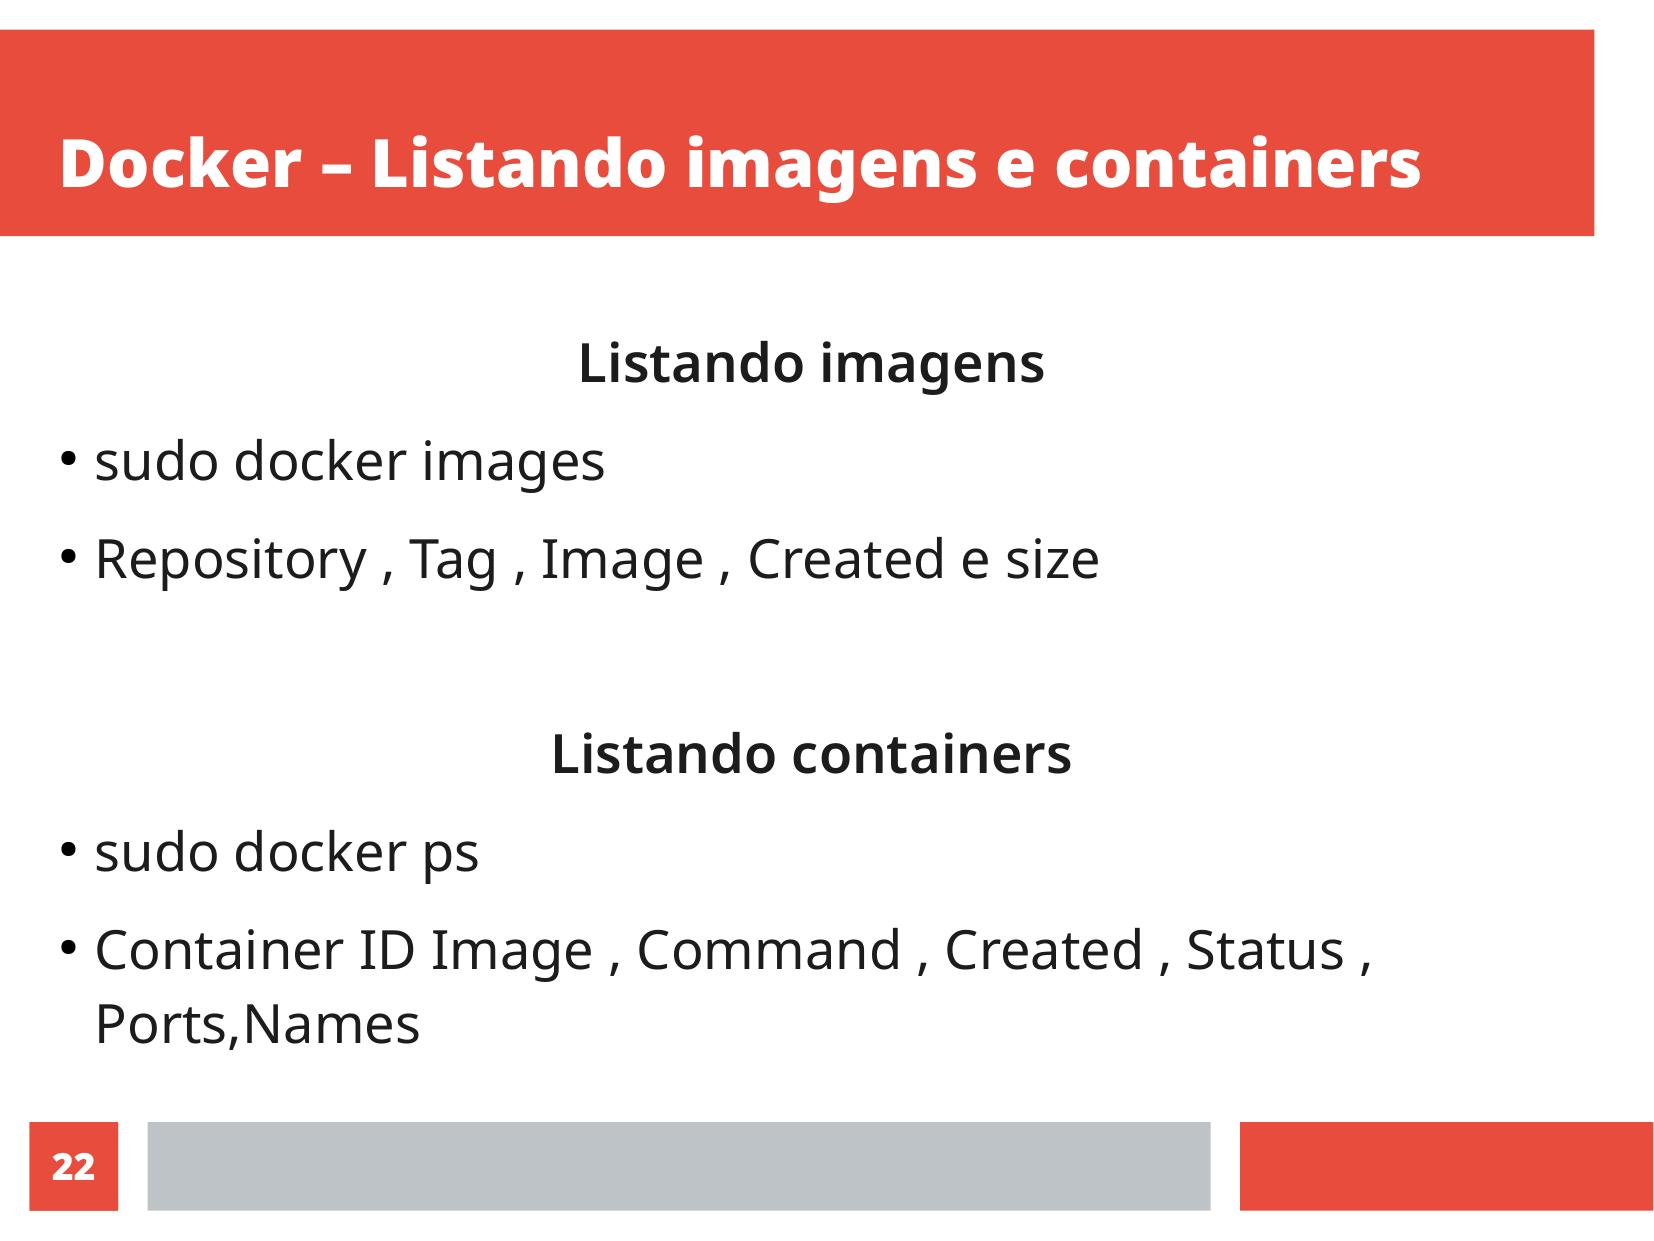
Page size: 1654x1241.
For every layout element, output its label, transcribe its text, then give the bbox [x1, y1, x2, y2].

list Listando imagens sudo docker images Repository , Tag , Image , Created e size Listando containers sudo docker ps Container ID Image , Command , Created , Status , Ports,Names [59, 324, 1565, 1093]
title Docker – Listando imagens e containers [59, 59, 1595, 207]
